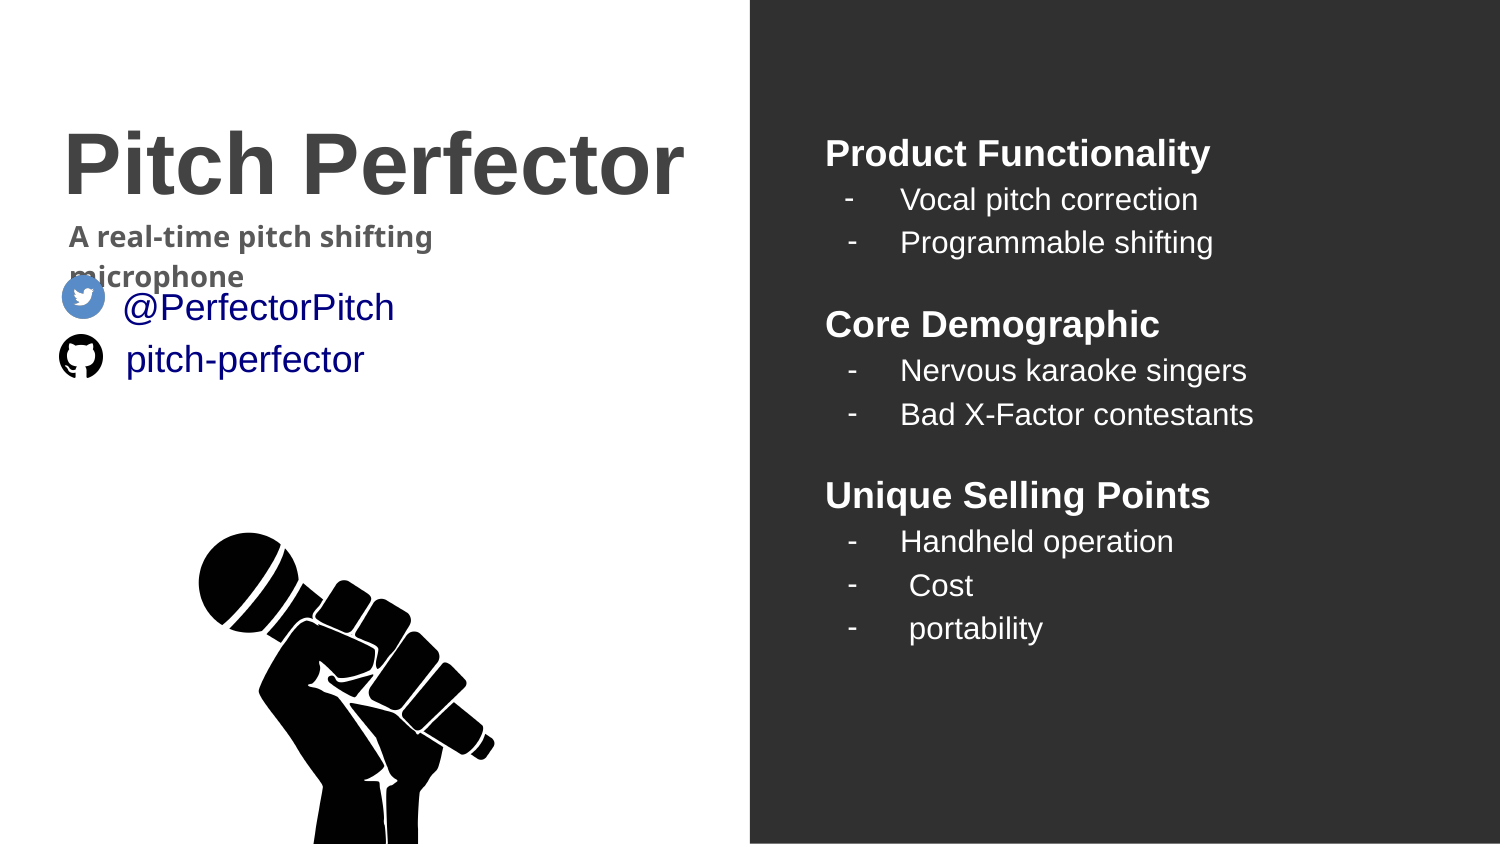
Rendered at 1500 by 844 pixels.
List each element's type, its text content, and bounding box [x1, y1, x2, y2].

text_box A real-time pitch shifting microphone [54, 198, 588, 268]
title Pitch Perfector [43, 51, 708, 268]
picture [59, 334, 103, 379]
text_box @PerfectorPitch [106, 267, 681, 335]
picture [181, 513, 512, 844]
picture [59, 272, 106, 321]
text_box pitch-perfector [110, 320, 685, 388]
list Product Functionality Vocal pitch correction Programmable shifting Core Demographic Nervous karaoke singers Bad X-Factor contestants Unique Selling Points Handheld operation Cost portability [810, 118, 1440, 725]
